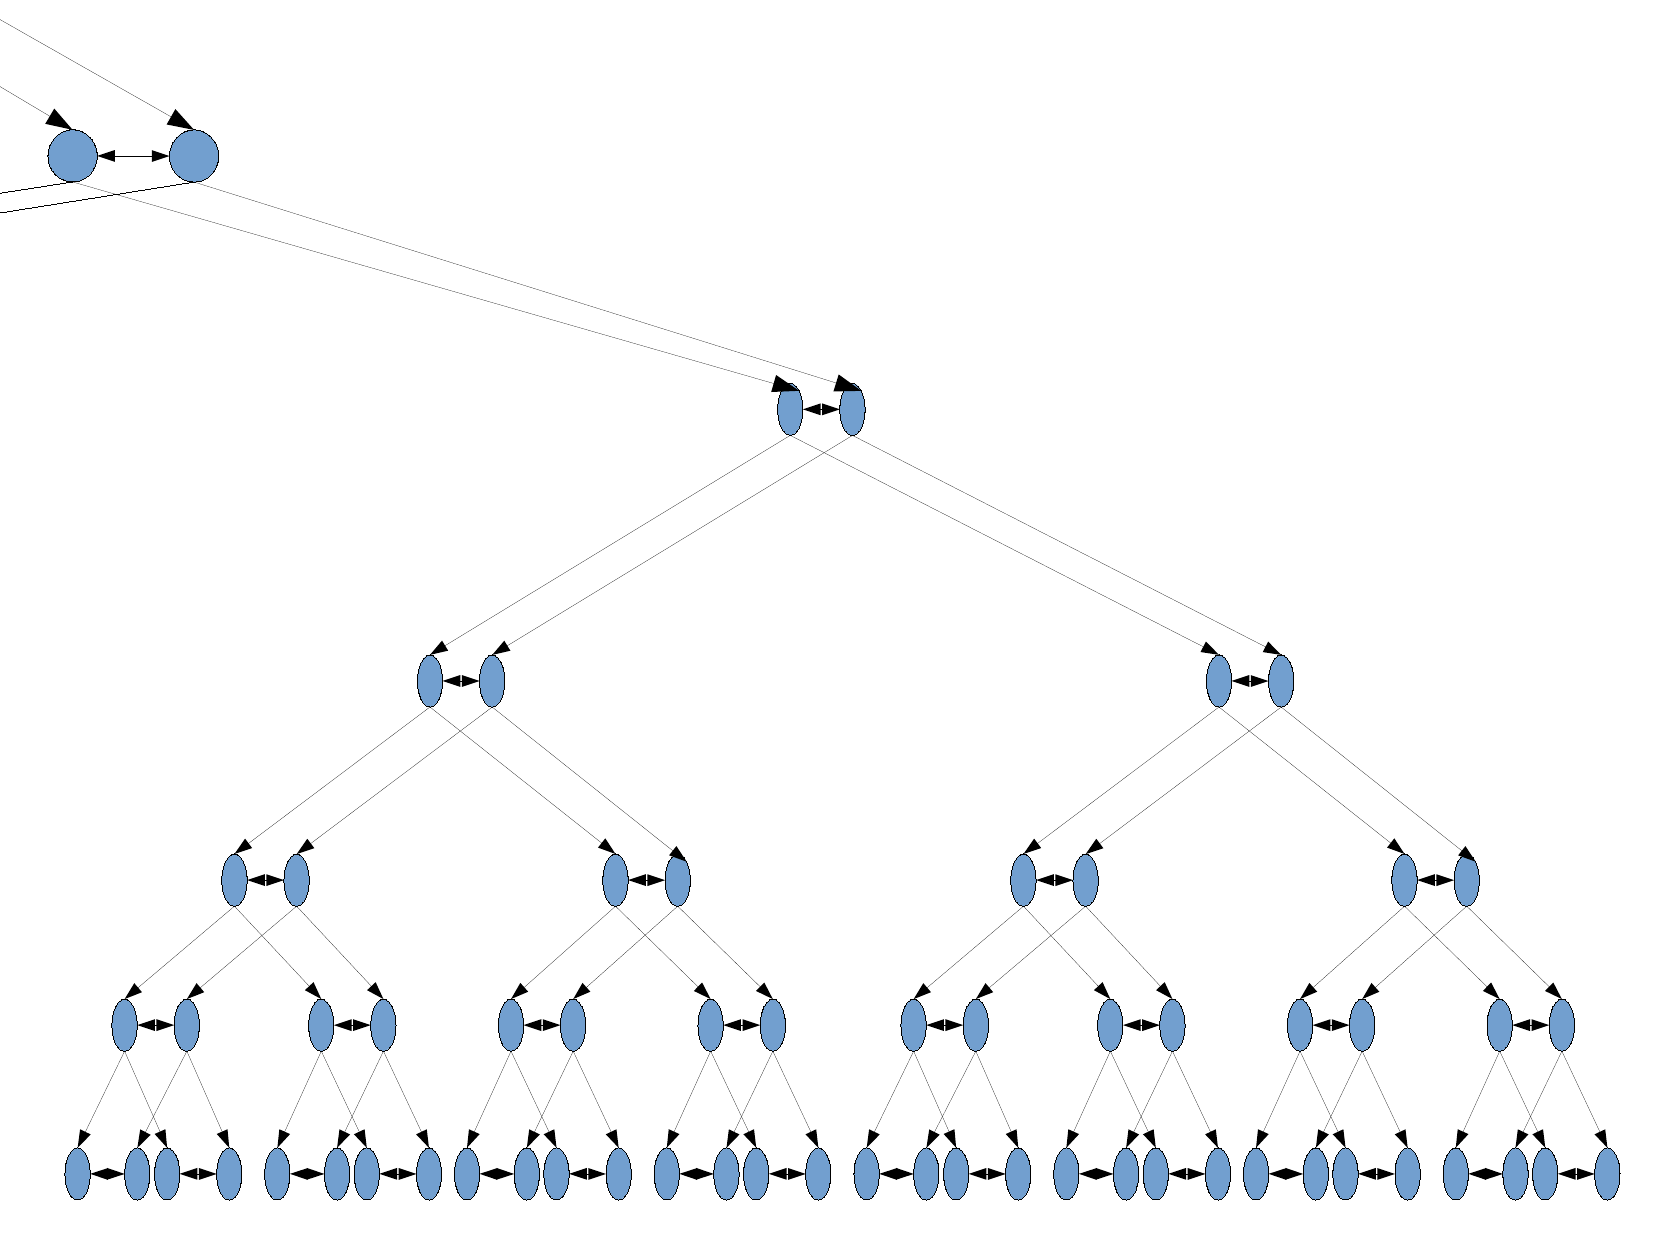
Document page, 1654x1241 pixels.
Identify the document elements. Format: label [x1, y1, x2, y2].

text_box [1549, 999, 1575, 1051]
text_box [853, 1147, 880, 1200]
text_box [760, 999, 786, 1051]
text_box [713, 1147, 740, 1201]
text_box [498, 999, 524, 1051]
text_box [1206, 655, 1232, 707]
text_box [1205, 1148, 1231, 1201]
text_box [900, 999, 927, 1052]
text_box [1391, 854, 1418, 906]
text_box [216, 1147, 242, 1201]
text_box [913, 1147, 939, 1201]
text_box [514, 1148, 540, 1201]
text_box [1487, 999, 1513, 1052]
text_box [1053, 1147, 1079, 1200]
text_box [1332, 1147, 1359, 1200]
text_box [606, 1147, 632, 1201]
text_box [743, 1148, 769, 1200]
text_box [1594, 1147, 1621, 1201]
text_box [354, 1147, 380, 1200]
text_box [221, 854, 248, 906]
text_box [1532, 1148, 1558, 1200]
text_box [1159, 999, 1186, 1052]
text_box [1010, 854, 1037, 906]
text_box [602, 854, 629, 906]
text_box [1443, 1148, 1469, 1200]
text_box [169, 129, 219, 182]
text_box [560, 999, 586, 1052]
text_box [805, 1147, 831, 1201]
text_box [174, 999, 200, 1052]
text_box [264, 1147, 290, 1200]
text_box [479, 654, 505, 707]
text_box [416, 1147, 442, 1201]
text_box [1005, 1148, 1031, 1201]
text_box [665, 857, 691, 906]
text_box [370, 999, 397, 1052]
text_box [839, 391, 866, 436]
text_box [1097, 999, 1123, 1052]
text_box [111, 999, 138, 1052]
text_box [543, 1147, 570, 1200]
text_box [1454, 857, 1480, 906]
text_box [654, 1147, 680, 1200]
text_box [1502, 1147, 1529, 1201]
text_box [124, 1147, 150, 1201]
text_box [308, 999, 334, 1052]
text_box [1303, 1148, 1329, 1201]
text_box [47, 129, 98, 182]
text_box [1143, 1147, 1169, 1200]
text_box [1349, 999, 1375, 1052]
text_box [1287, 999, 1313, 1051]
text_box [324, 1147, 350, 1201]
text_box [963, 999, 989, 1052]
text_box [454, 1147, 480, 1200]
text_box [1072, 854, 1099, 906]
text_box [64, 1147, 91, 1200]
text_box [1113, 1147, 1139, 1201]
text_box [154, 1148, 180, 1200]
text_box [852, 383, 861, 389]
text_box [1395, 1147, 1421, 1201]
text_box [790, 383, 799, 390]
text_box [283, 854, 310, 906]
text_box [1243, 1147, 1269, 1200]
text_box [1268, 655, 1294, 707]
text_box [697, 999, 724, 1052]
text_box [943, 1148, 969, 1200]
text_box [417, 655, 443, 707]
text_box [777, 391, 803, 435]
